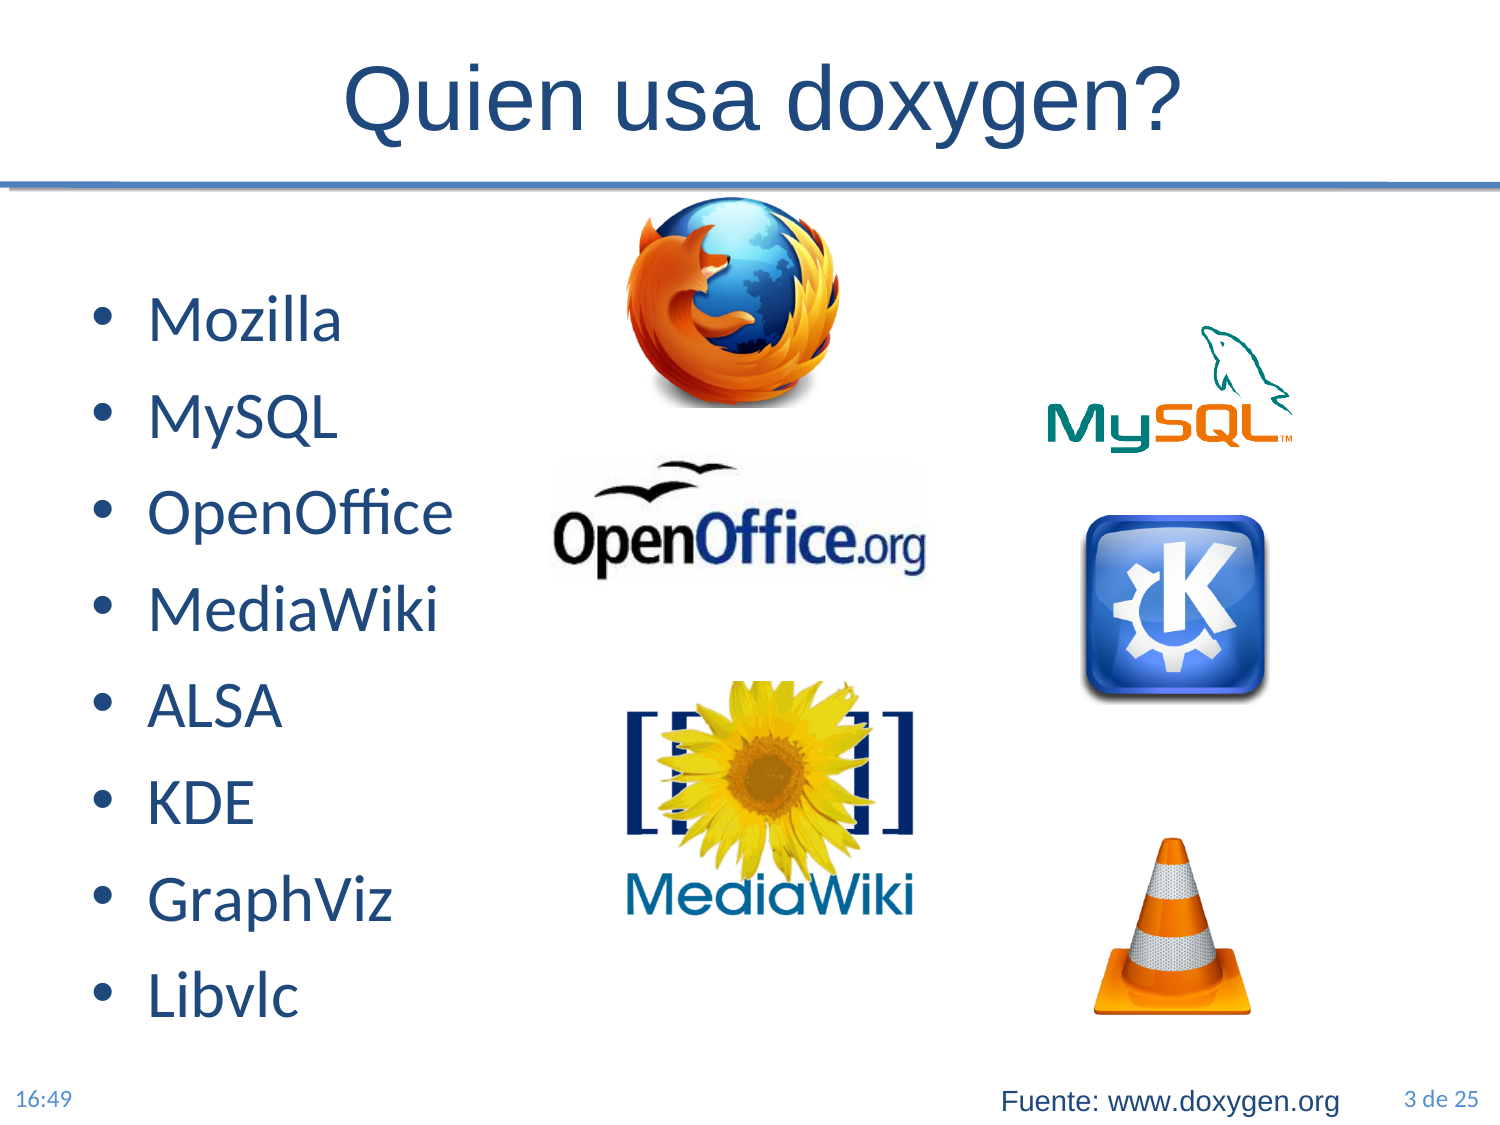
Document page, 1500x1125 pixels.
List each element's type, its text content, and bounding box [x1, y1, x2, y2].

picture [549, 196, 930, 917]
text_box Fuente: www.doxygen.org [986, 1074, 1377, 1125]
text_box Quien usa doxygen? [88, 0, 1439, 181]
text_box Mozilla MySQL OpenOffice MediaWiki ALSA KDE GraphViz Libvlc [76, 267, 1427, 1010]
text_box <number> de 25 [1352, 1070, 1500, 1125]
picture [1080, 834, 1264, 1017]
text_box 16:49 [0, 1070, 124, 1125]
picture [1080, 515, 1270, 705]
picture [986, 267, 1353, 511]
